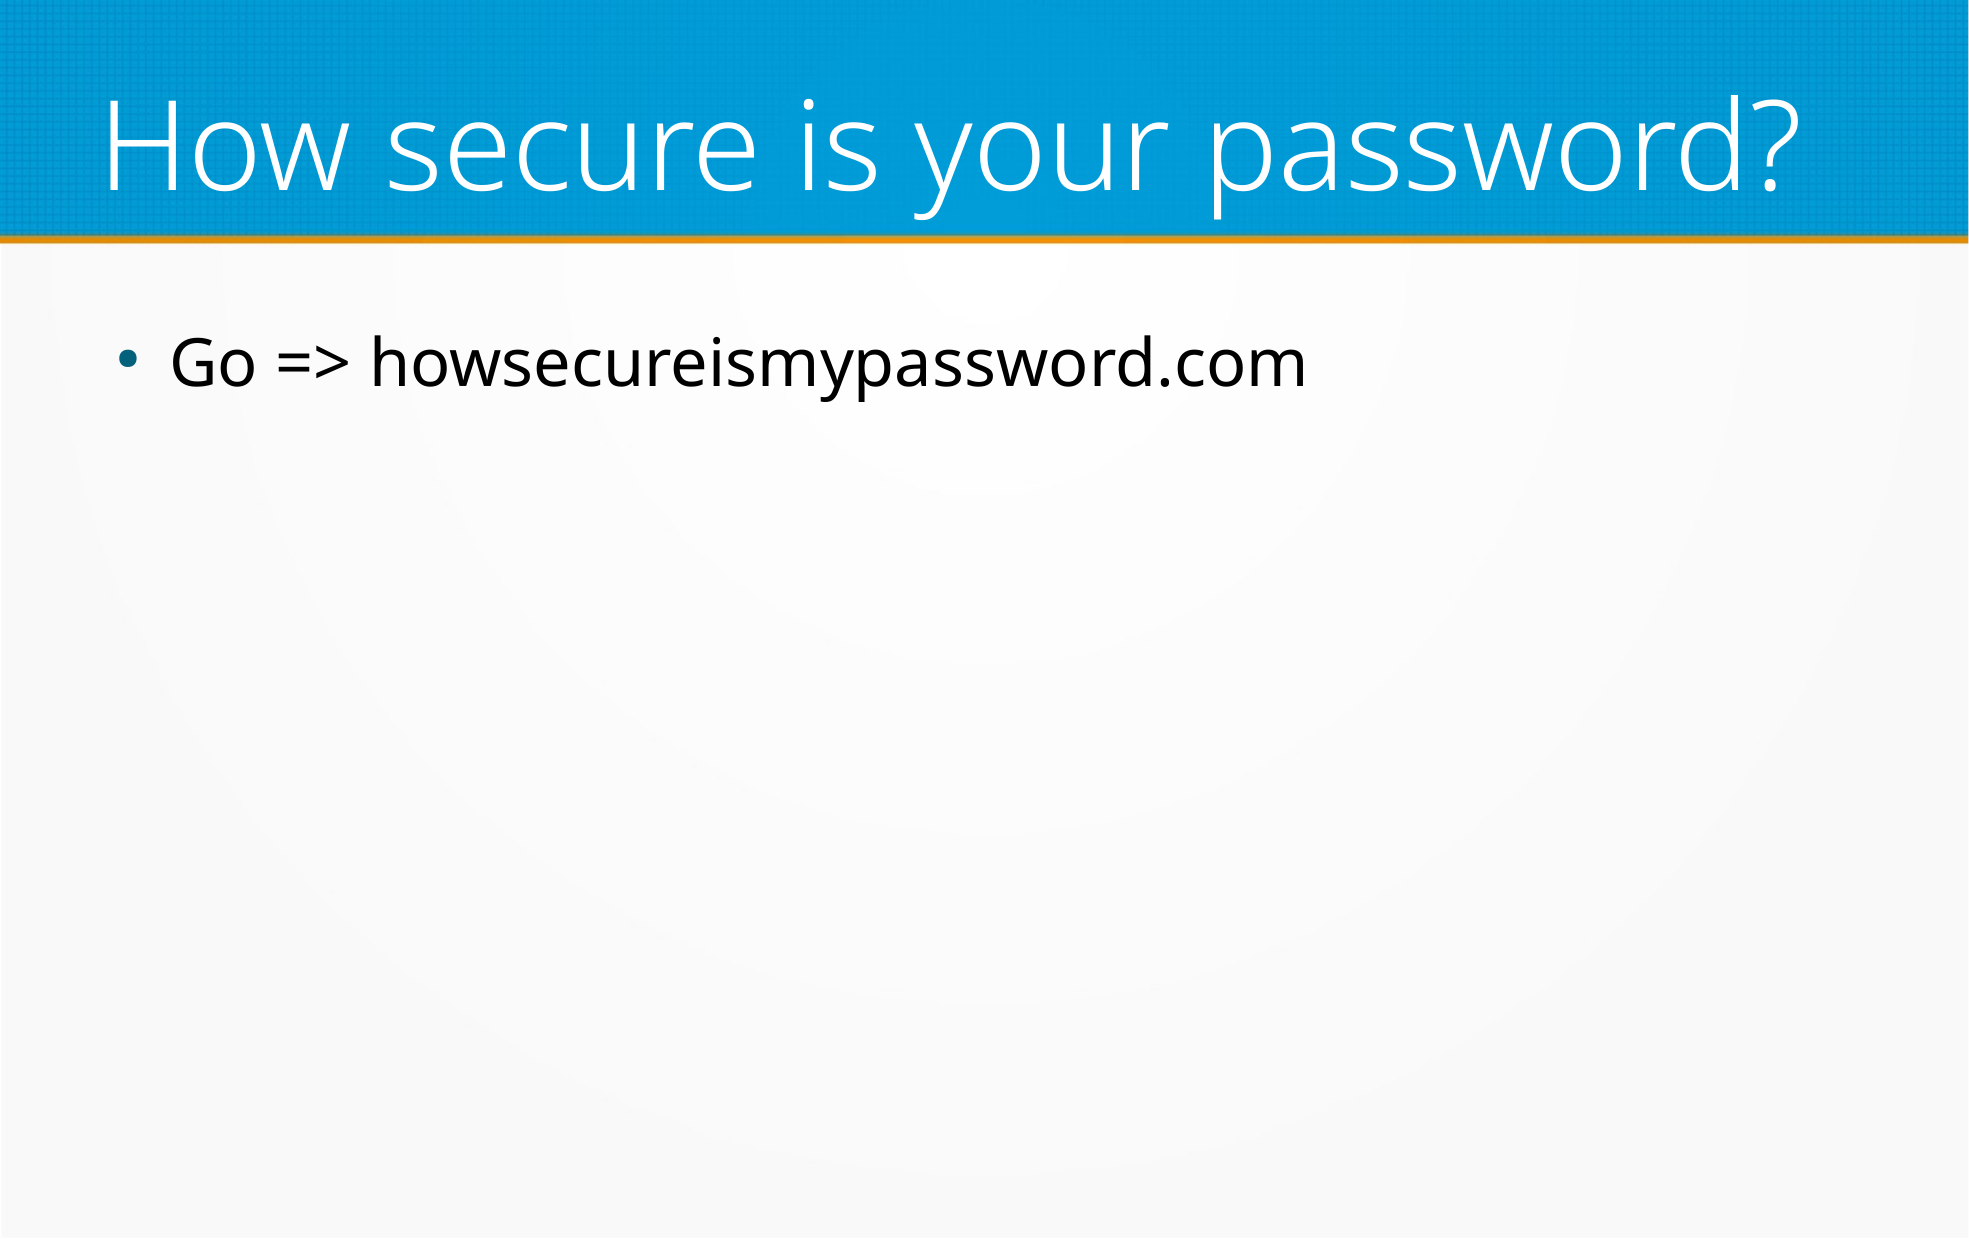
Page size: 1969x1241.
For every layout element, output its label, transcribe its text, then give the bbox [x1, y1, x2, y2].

list Go => howsecureismypassword.com [98, 315, 1861, 1081]
picture [0, 233, 1969, 1241]
title How secure is your password? [98, 19, 1870, 227]
